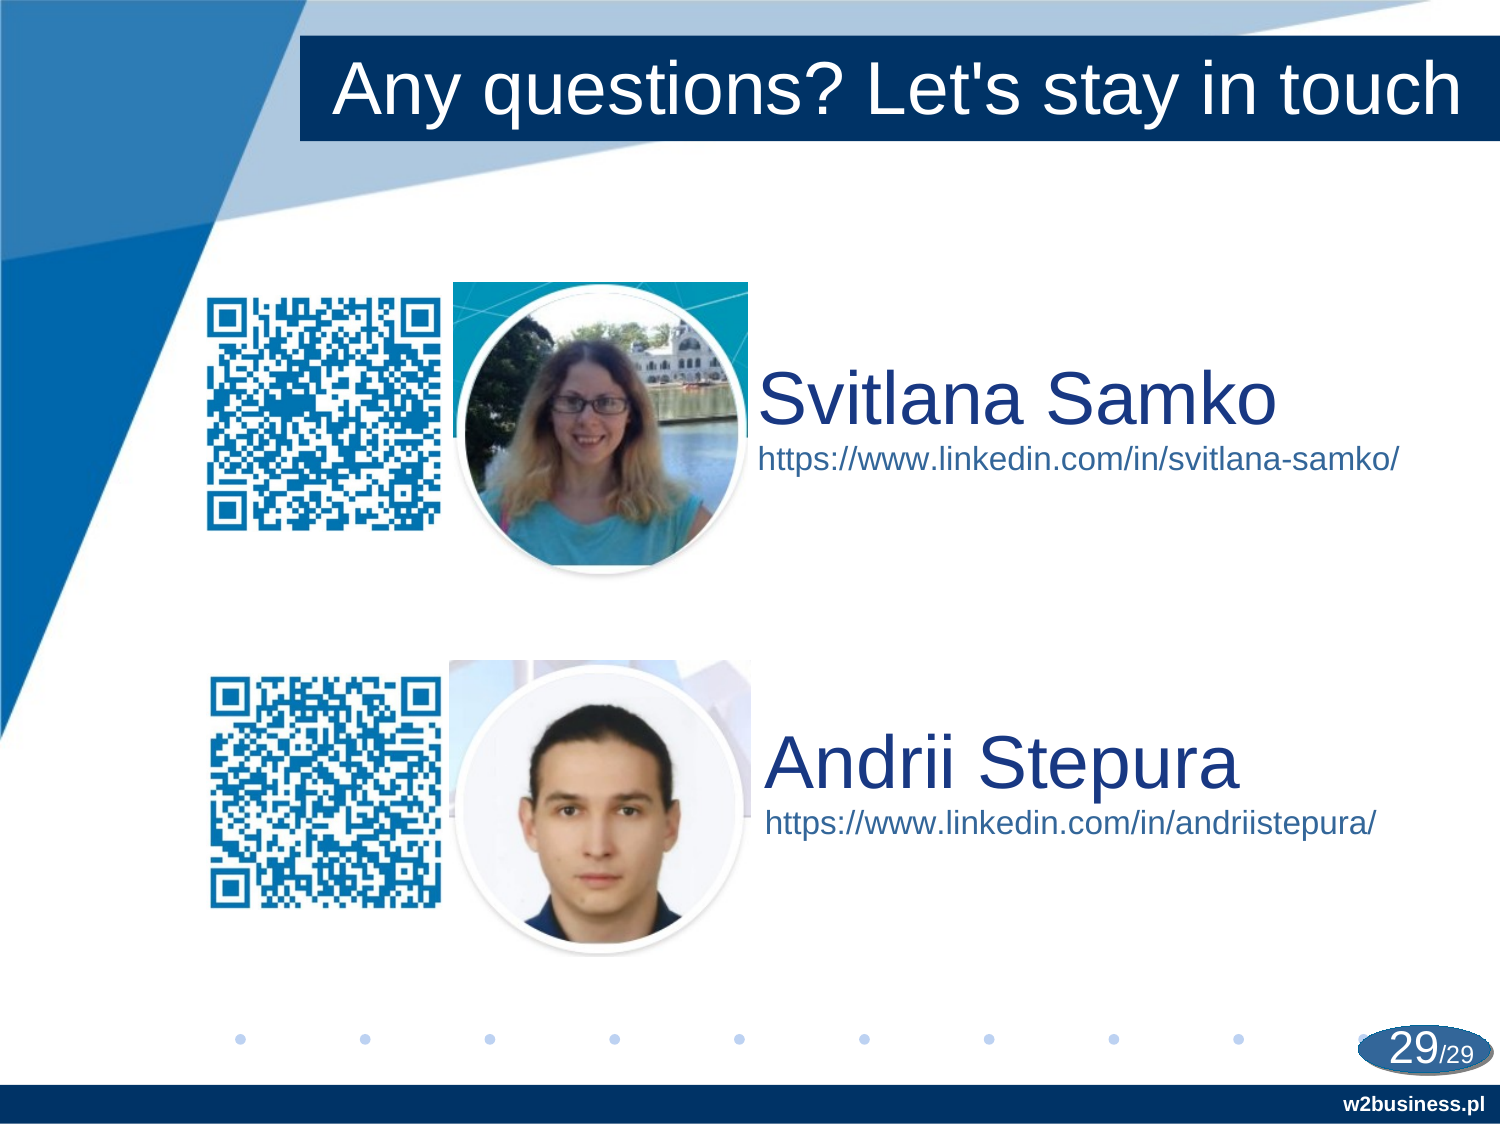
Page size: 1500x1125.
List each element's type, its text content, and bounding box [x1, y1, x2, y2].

picture [528, 288, 537, 293]
picture [0, 0, 1500, 910]
picture [477, 310, 489, 316]
picture [449, 660, 751, 957]
title Any questions? Let's stay in touch [300, 35, 1500, 142]
list Svitlana Samko https://www.linkedin.com/in/svitlana-samko/ [748, 348, 1458, 556]
list Andrii Stepura https://www.linkedin.com/in/andriistepura/ [751, 712, 1418, 928]
